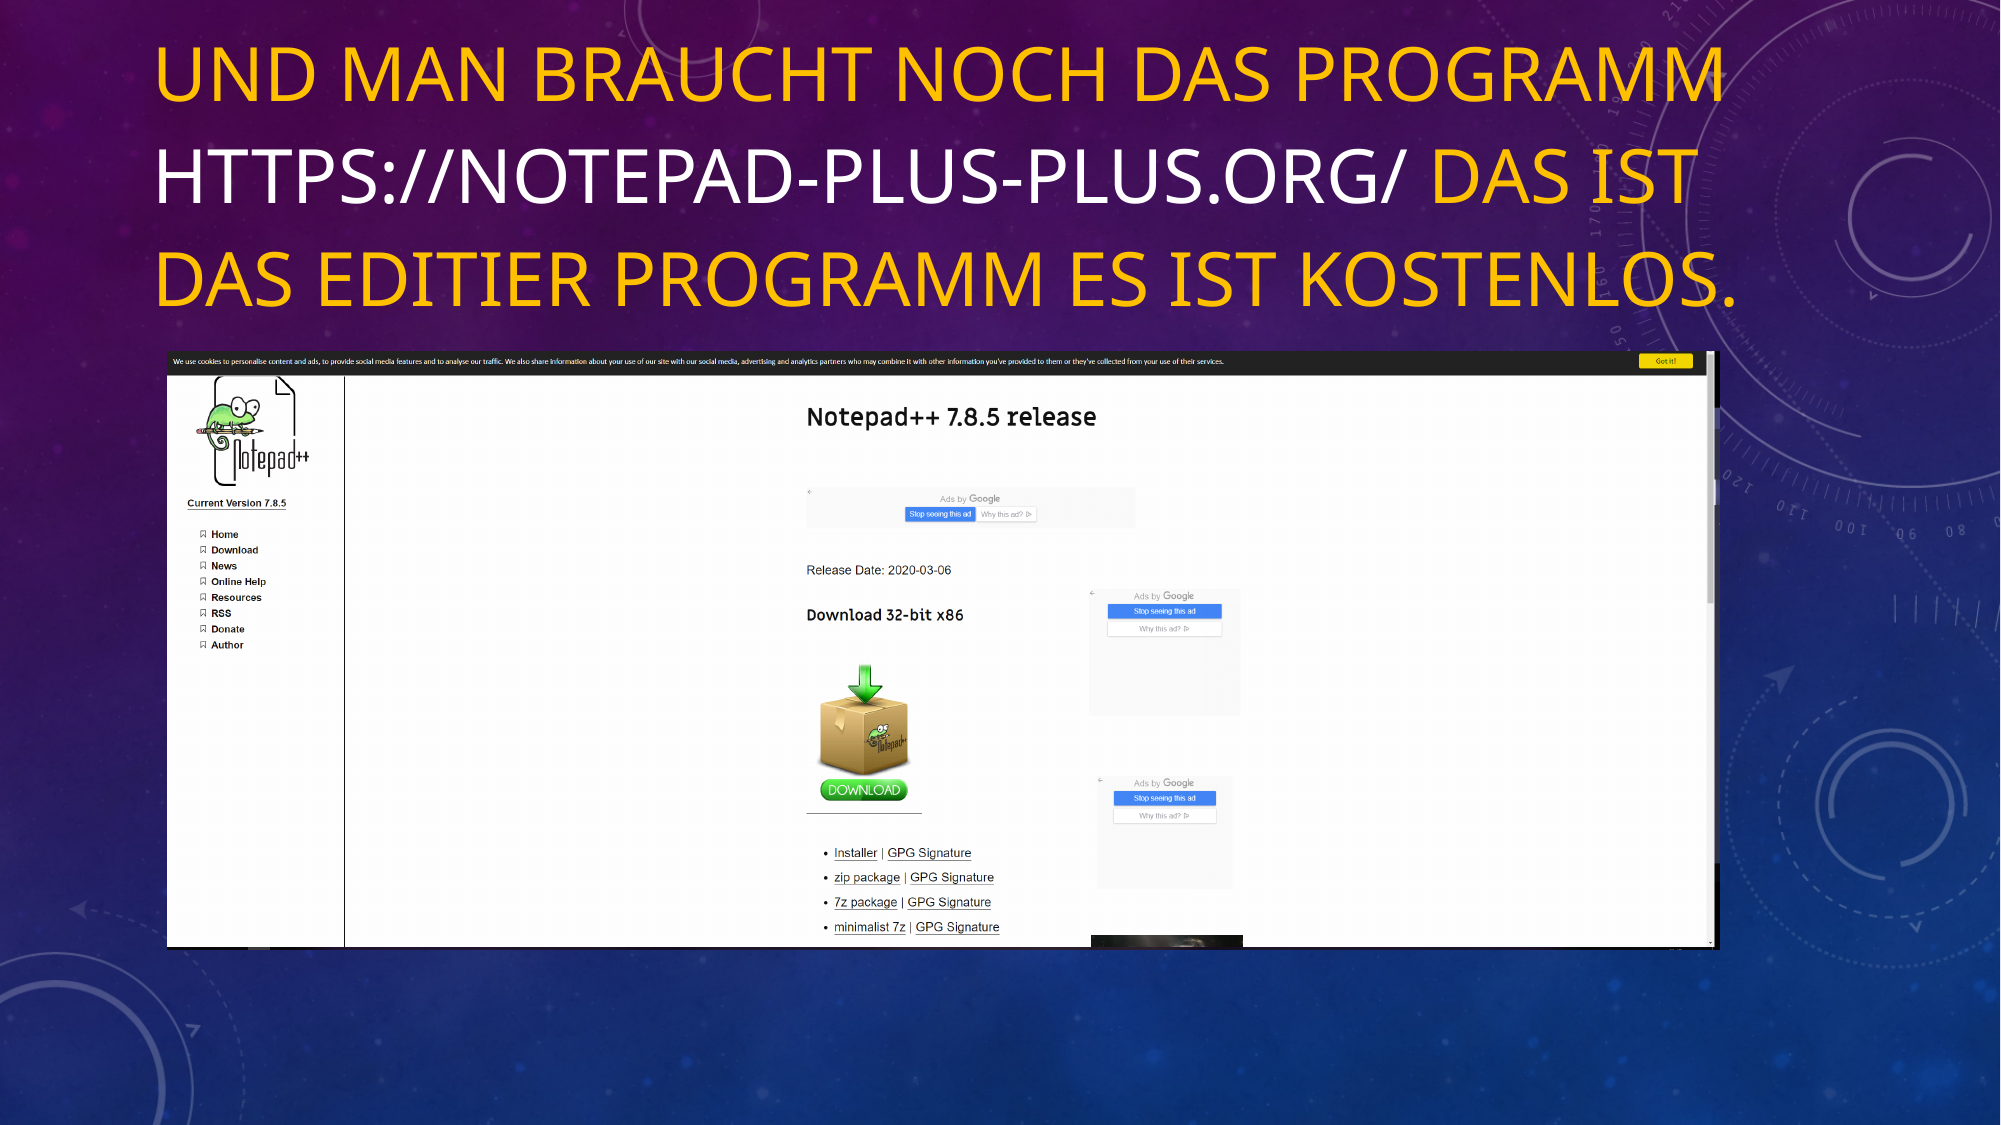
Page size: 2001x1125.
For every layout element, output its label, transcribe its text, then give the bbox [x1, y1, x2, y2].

title Und man braucht noch das Programm https://notepad-plus-plus.org/ das ist das editier Programm es ist kostenlos. [137, 5, 1863, 343]
picture [167, 351, 1720, 951]
